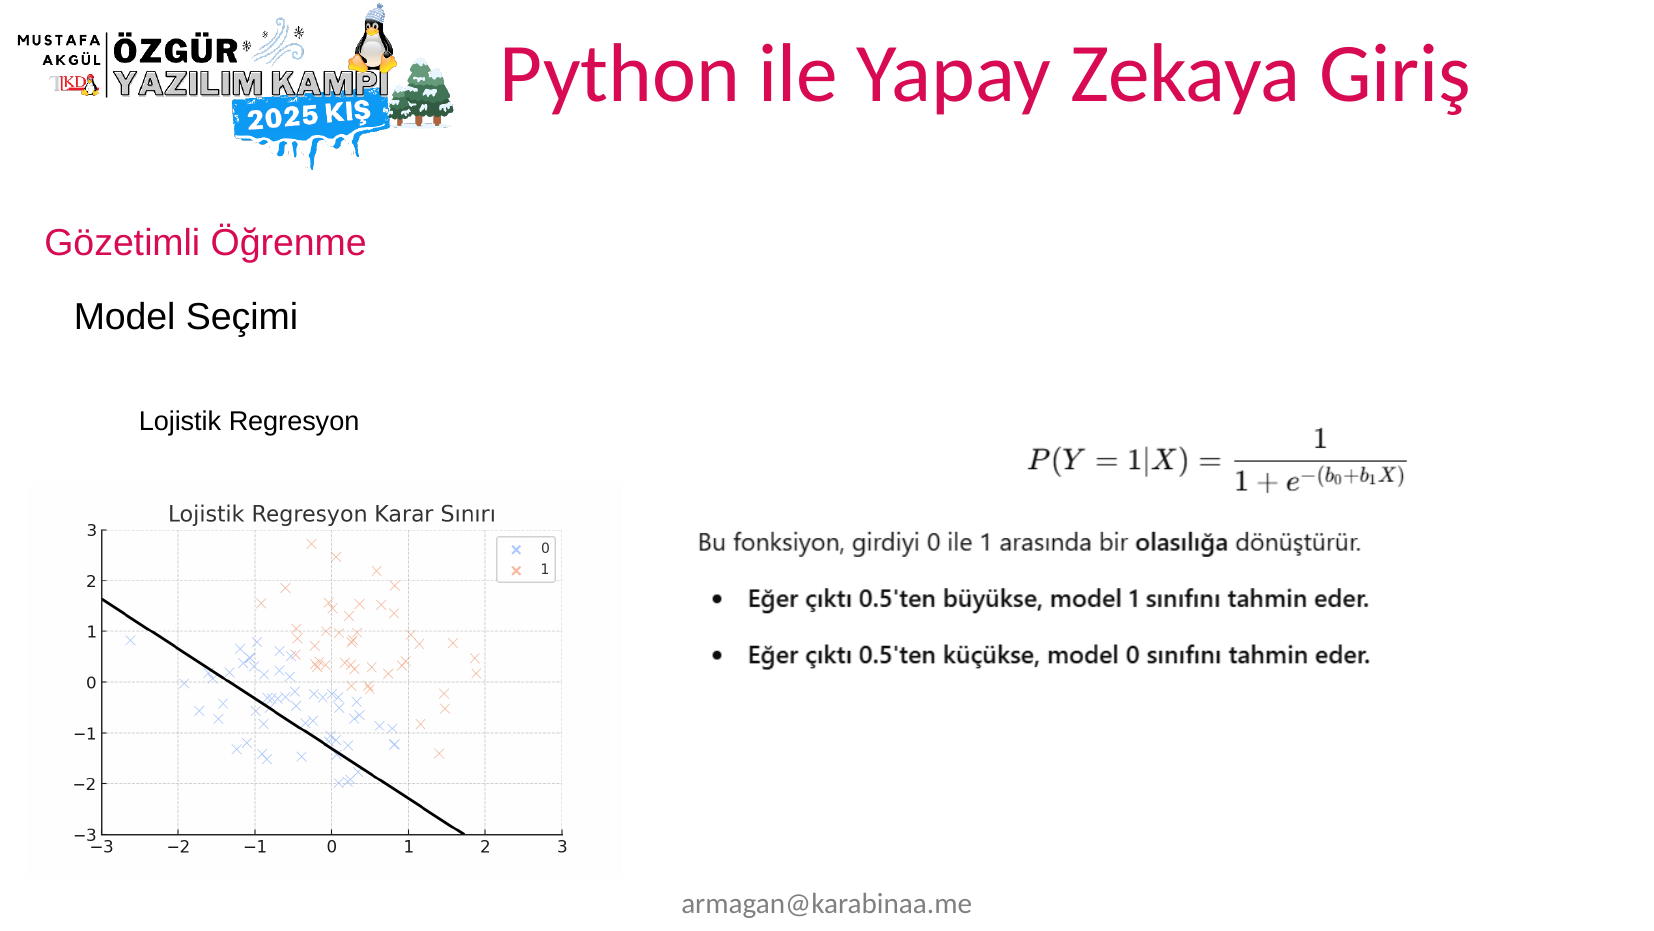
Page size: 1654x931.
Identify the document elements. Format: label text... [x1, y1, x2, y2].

picture [0, 0, 463, 177]
text_box Python ile Yapay Zekaya Giriş [484, 10, 1654, 126]
text_box Lojistik Regresyon [88, 383, 473, 445]
text_box Gözetimli Öğrenme [29, 213, 854, 271]
picture [689, 413, 1447, 701]
text_box Model Seçimi [59, 288, 384, 355]
picture [27, 482, 621, 878]
text_box armagan@karabinaa.me [0, 877, 1654, 928]
